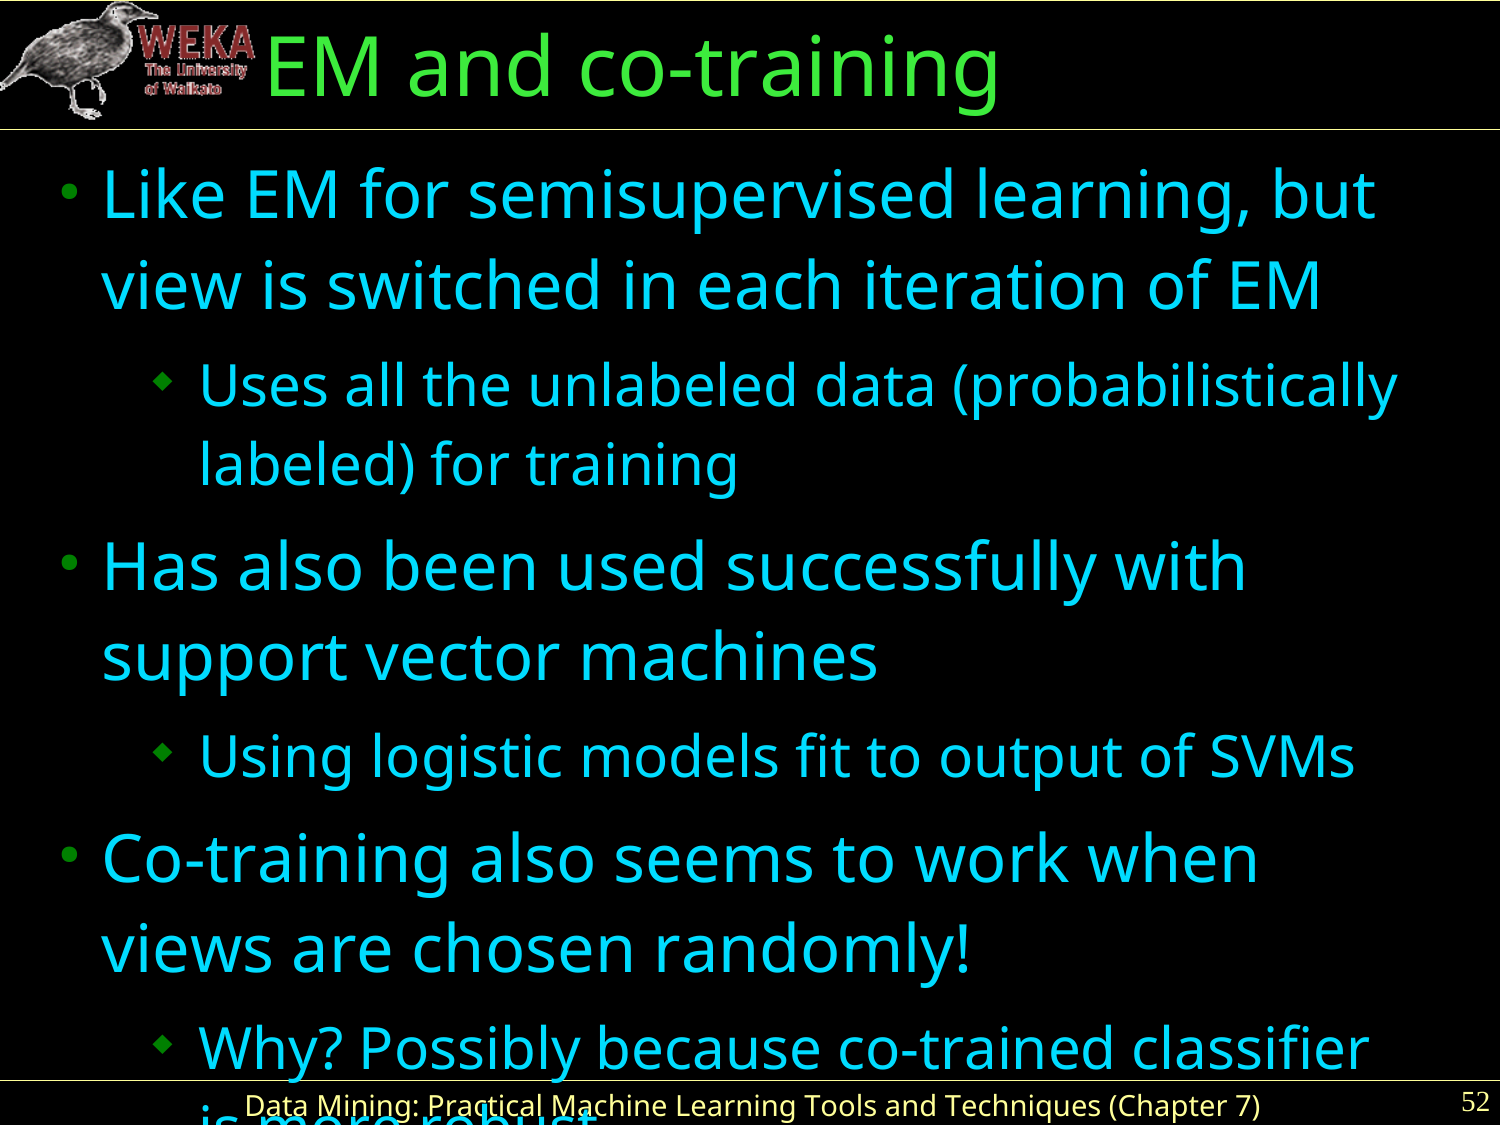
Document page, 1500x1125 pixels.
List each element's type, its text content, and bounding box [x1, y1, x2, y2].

list Like EM for semisupervised learning, but view is switched in each iteration of EM Uses all the unlabeled data (probabilistically labeled) for training Has also been used successfully with support vector machines Using logistic models fit to output of SVMs Co-training also seems to work when views are chosen randomly! Why? Possibly because co-trained classifier is more robust [59, 147, 1409, 1067]
title EM and co-training [263, 0, 1500, 159]
picture [0, 1, 263, 129]
